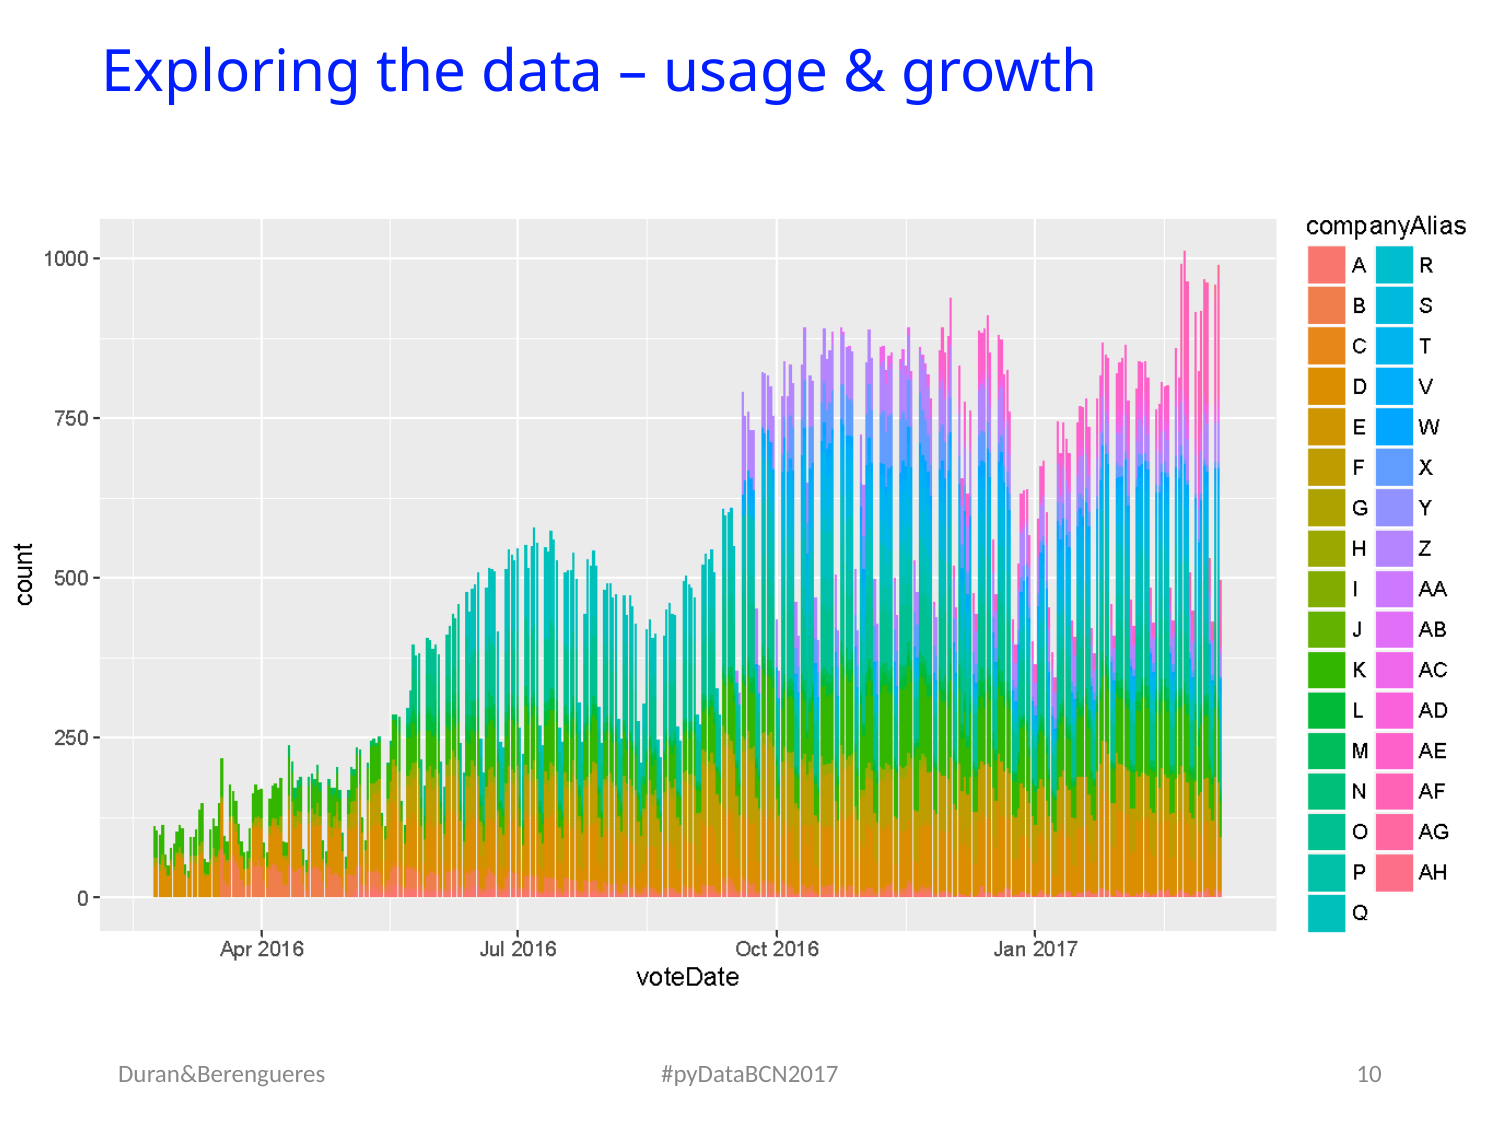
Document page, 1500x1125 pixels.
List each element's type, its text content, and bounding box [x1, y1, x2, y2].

slide_number Duran&Berengueres [103, 1042, 441, 1103]
picture [0, 207, 1500, 1000]
title Exploring the data – usage & growth [86, 32, 1425, 114]
footer #pyDataBCN2017 [496, 1042, 1004, 1103]
slide_number <number> [1059, 1042, 1397, 1103]
